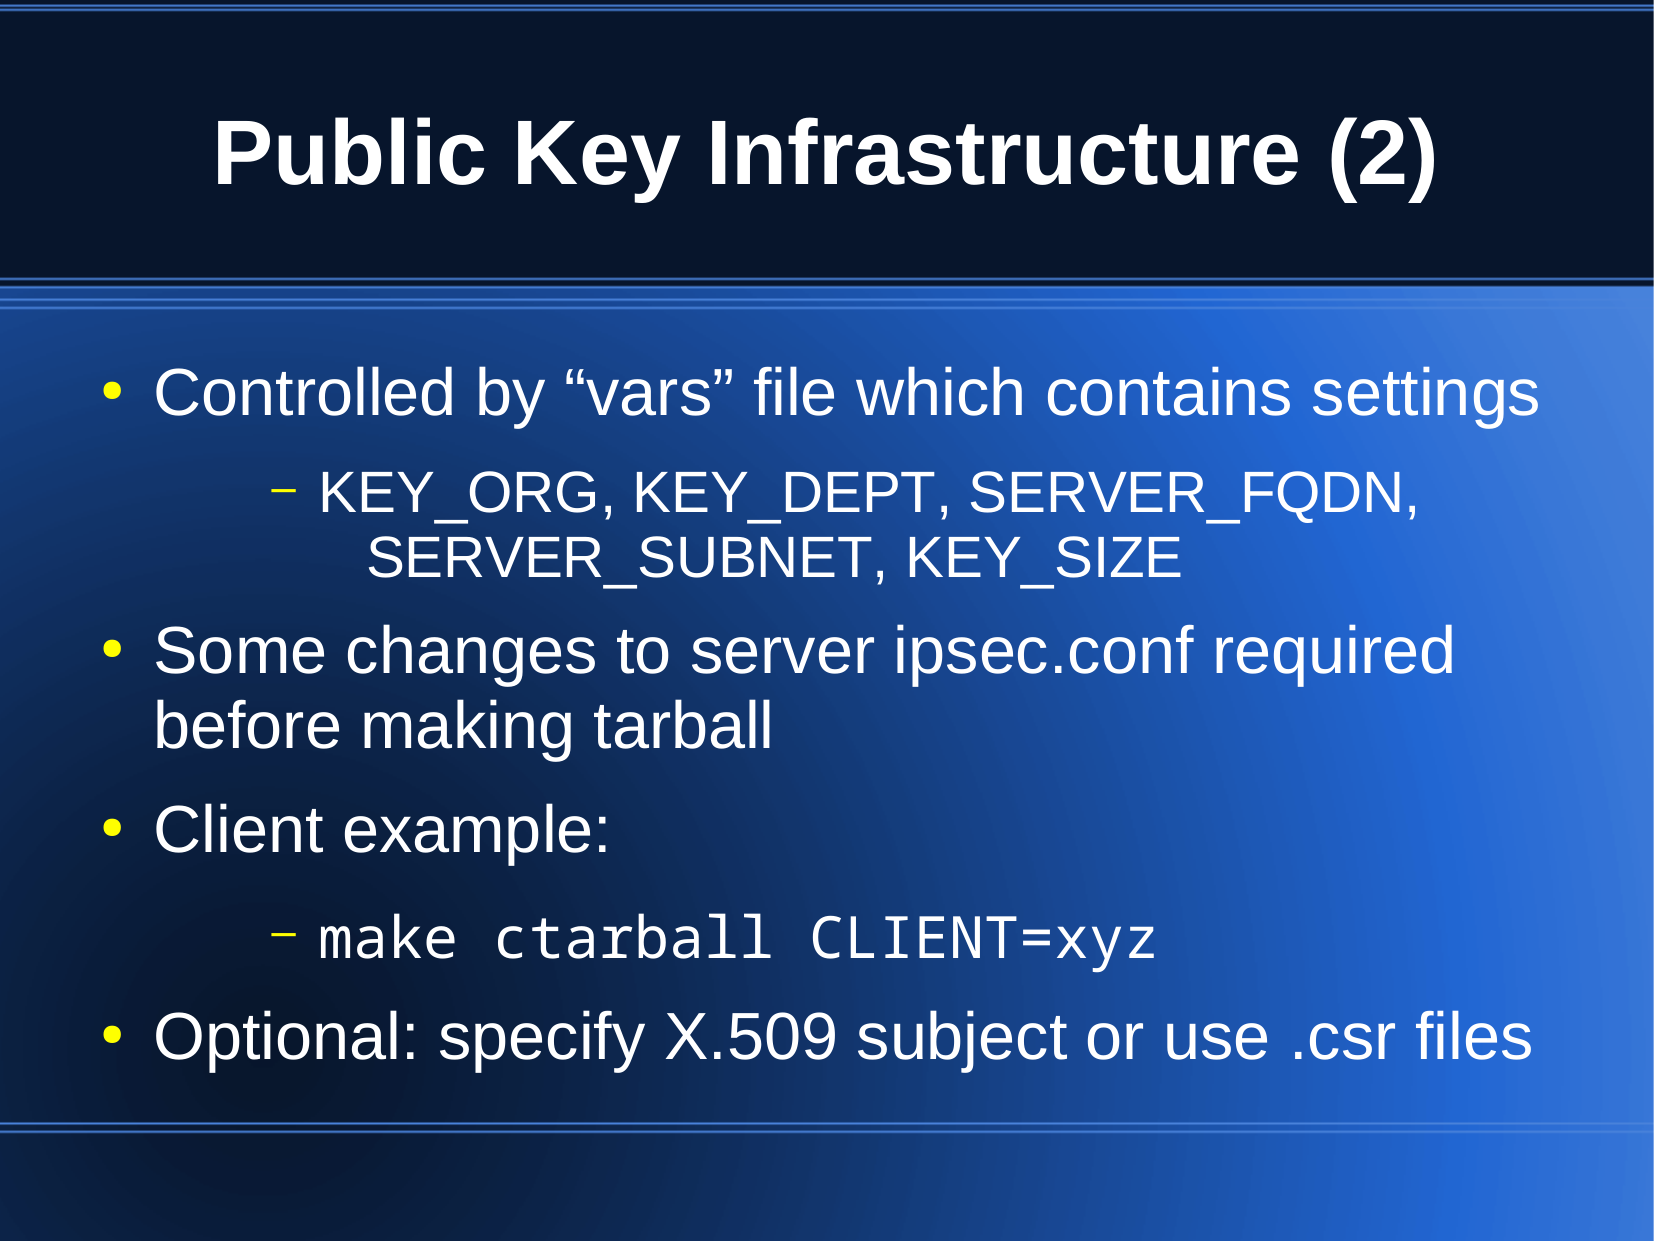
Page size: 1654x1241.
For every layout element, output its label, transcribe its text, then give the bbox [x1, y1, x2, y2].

title Public Key Infrastructure (2) [82, 49, 1571, 257]
picture [0, 0, 1654, 1241]
list Controlled by “vars” file which contains settings KEY_ORG, KEY_DEPT, SERVER_FQDN, SERVER_SUBNET, KEY_SIZE Some changes to server ipsec.conf required before making tarball Client example: make ctarball CLIENT=xyz Optional: specify X.509 subject or use .csr files [82, 355, 1571, 1075]
